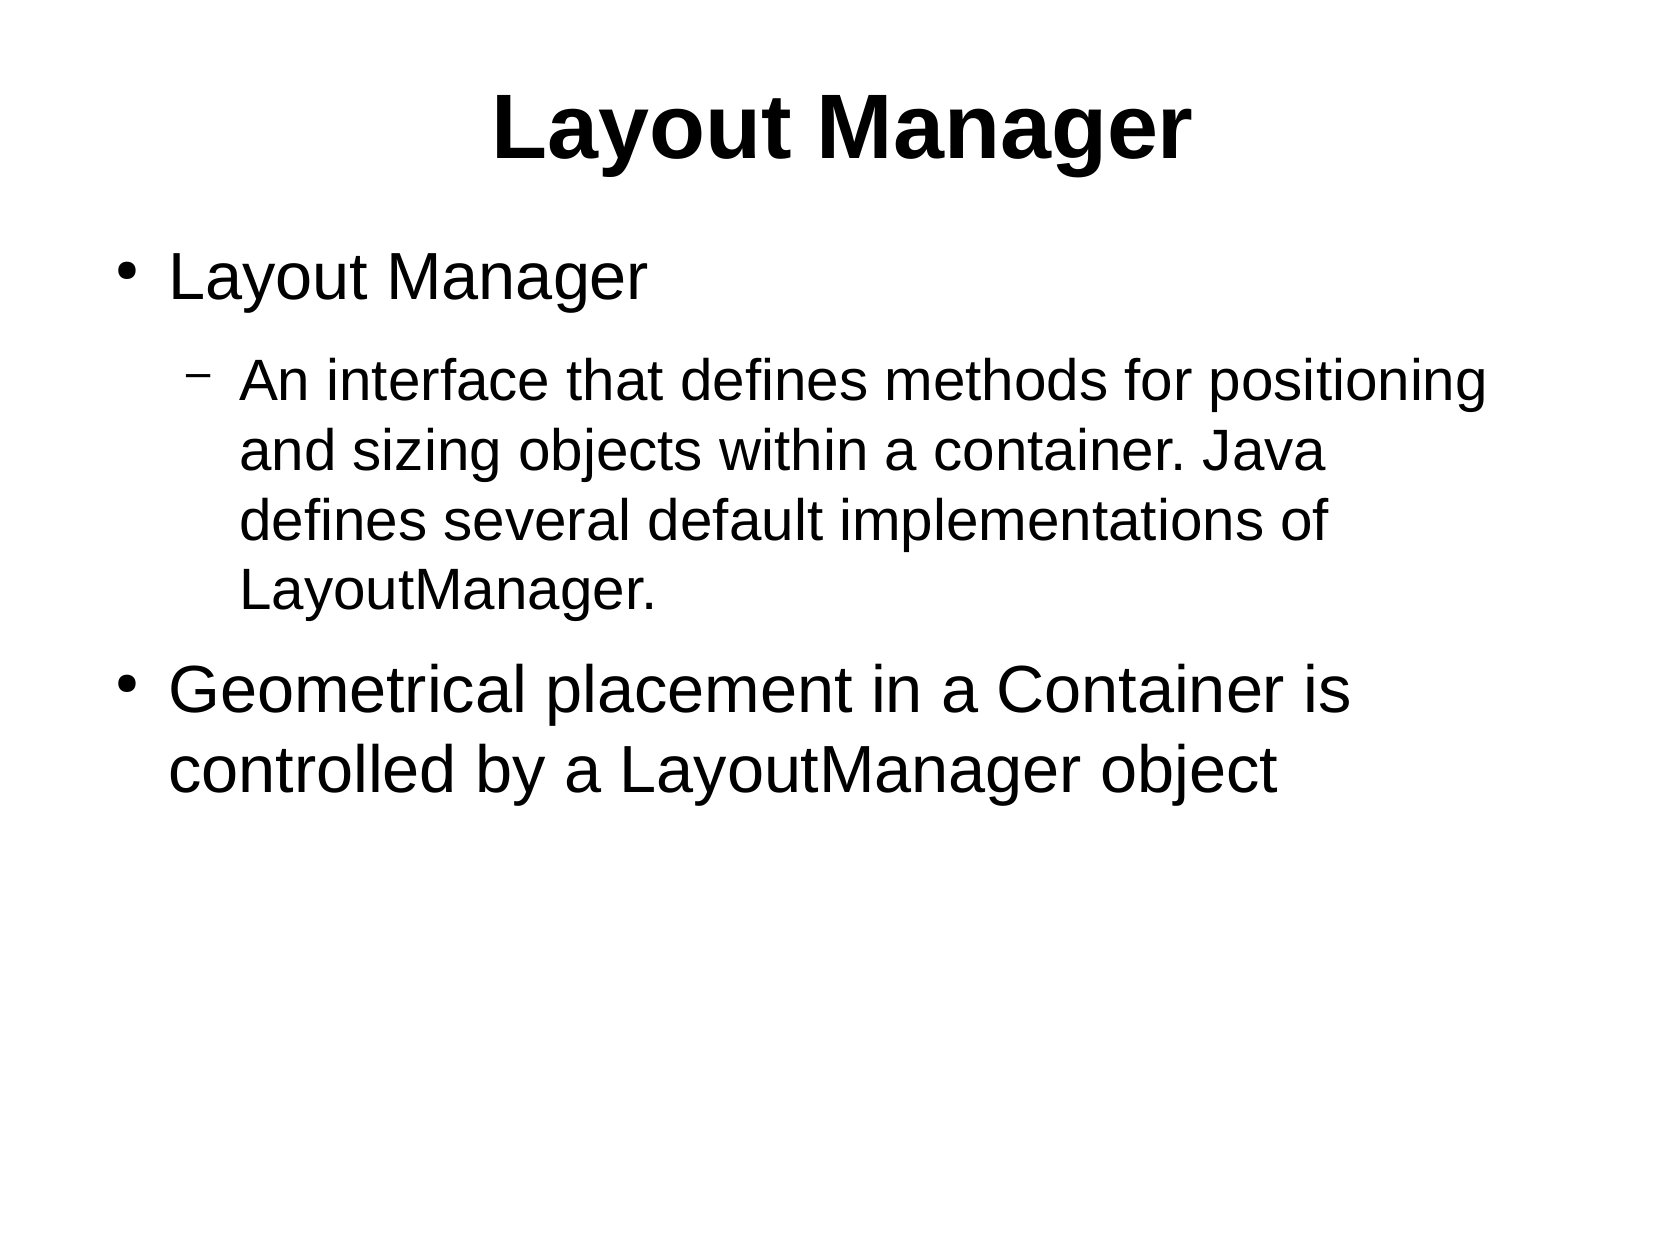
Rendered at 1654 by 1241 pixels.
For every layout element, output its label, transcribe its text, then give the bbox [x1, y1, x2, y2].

title Layout Manager [82, 49, 1571, 196]
list Layout Manager An interface that defines methods for positioning and sizing objects within a container. Java defines several default implementations of LayoutManager. Geometrical placement in a Container is controlled by a LayoutManager object [82, 225, 1538, 1186]
